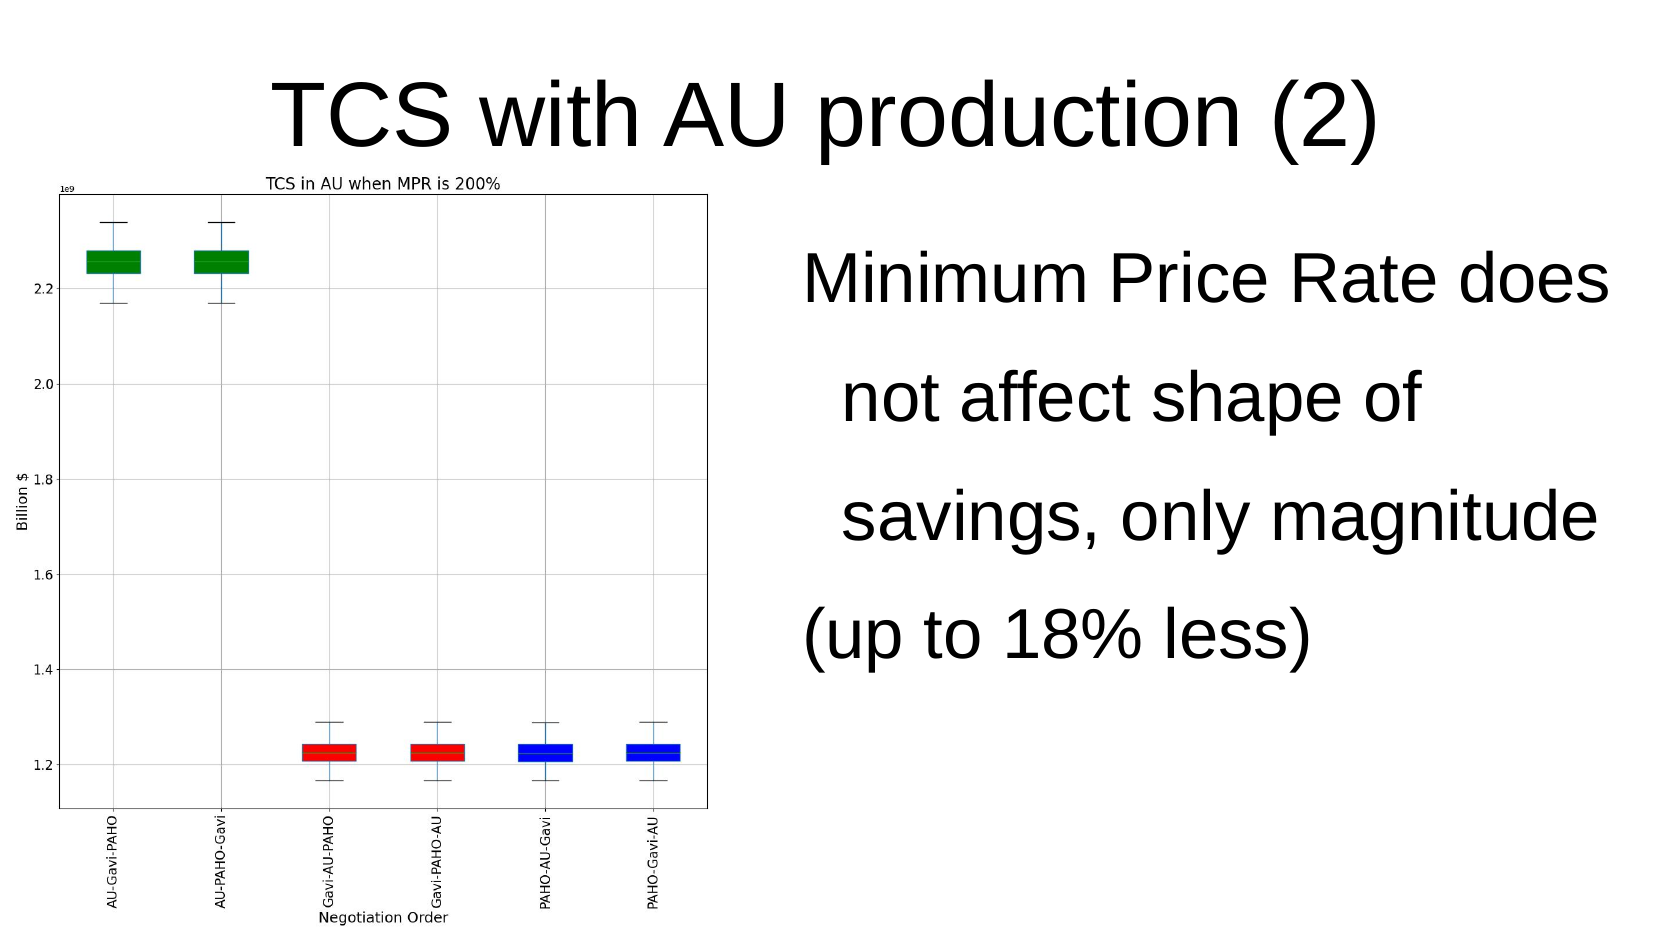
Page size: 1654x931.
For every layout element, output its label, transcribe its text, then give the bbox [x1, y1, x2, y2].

picture [0, 112, 788, 931]
title TCS with AU production (2) [82, 37, 1571, 193]
text_box Minimum Price Rate does not affect shape of savings, only magnitude (up to 18% less) [787, 192, 1654, 863]
